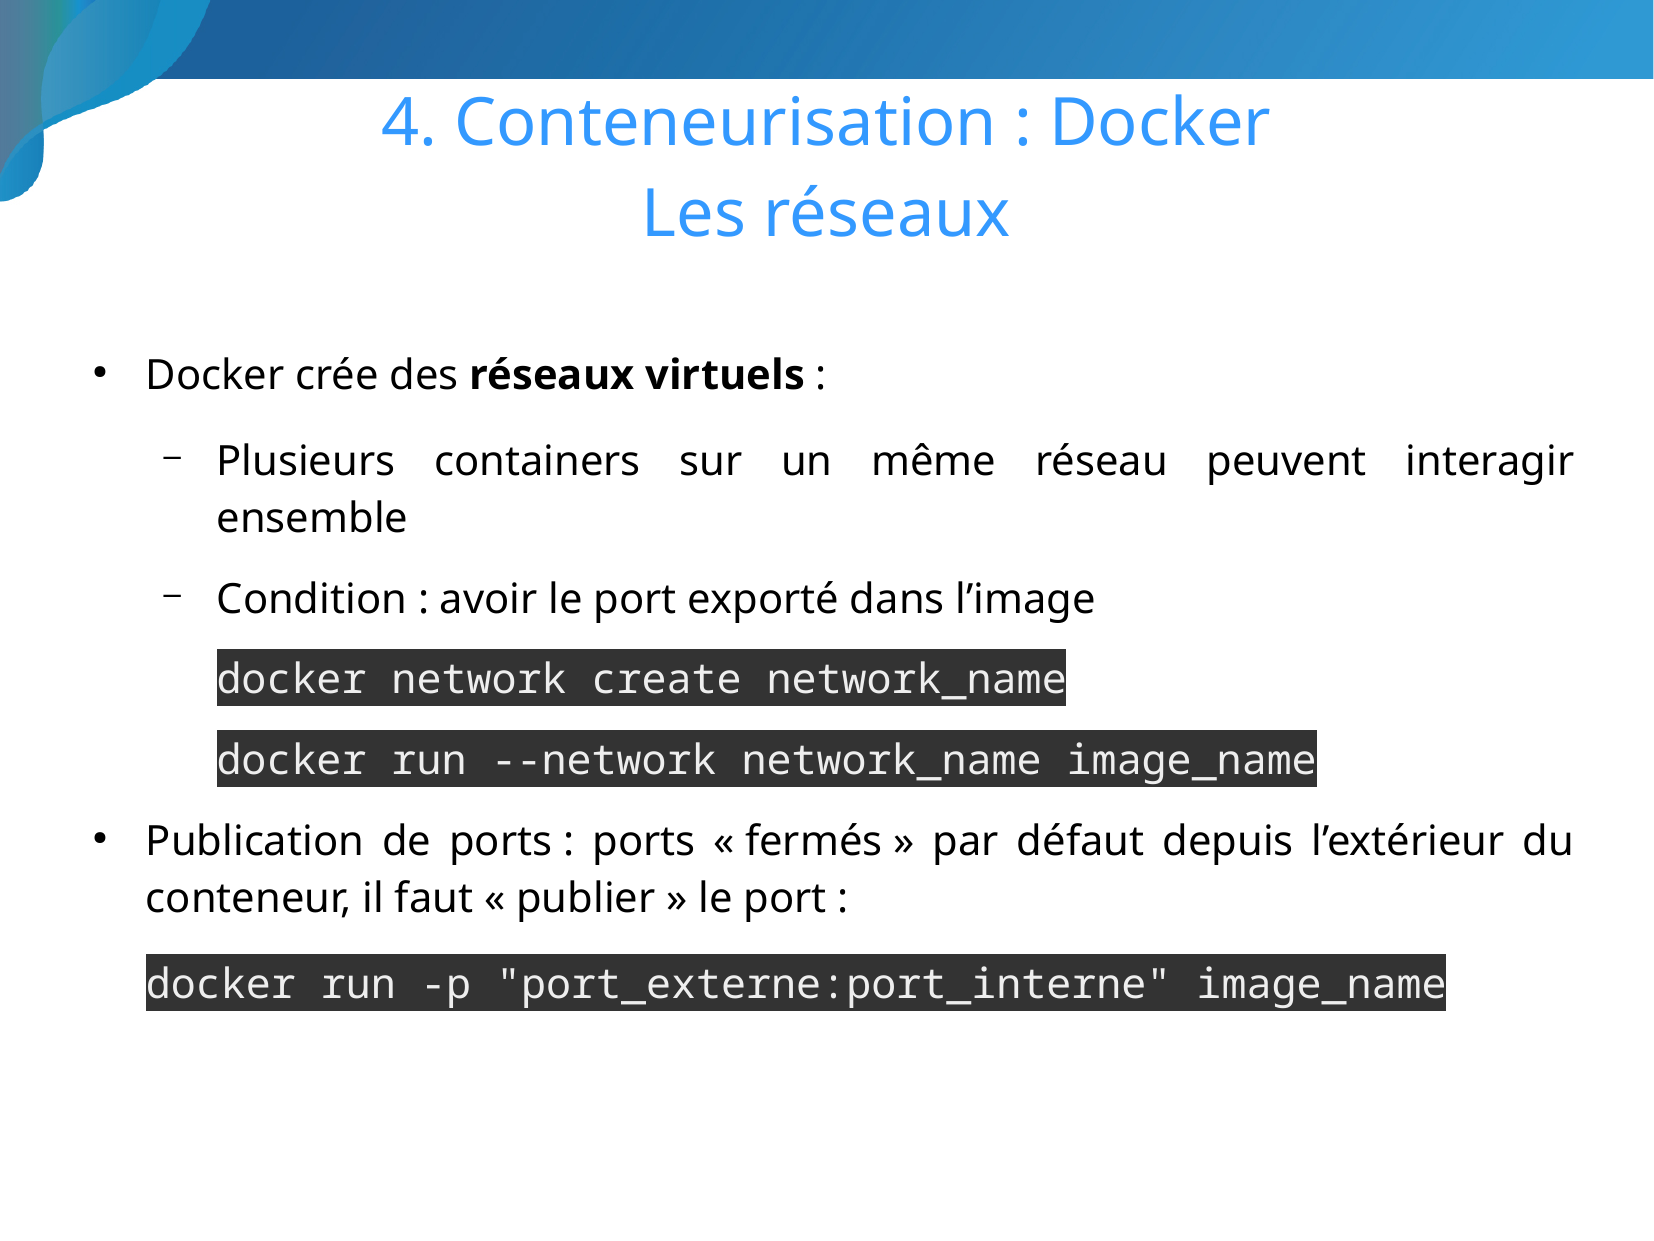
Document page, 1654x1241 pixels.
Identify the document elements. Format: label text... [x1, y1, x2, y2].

list Docker crée des réseaux virtuels : Plusieurs containers sur un même réseau peuvent interagir ensemble Condition : avoir le port exporté dans l’image docker network create network_name docker run --network network_name image_name Publication de ports : ports « fermés » par défaut depuis l’extérieur du conteneur, il faut « publier » le port : docker run -p "port_externe:port_interne" image_name [75, 305, 1576, 1051]
title 4. Conteneurisation : Docker Les réseaux [82, 68, 1571, 261]
picture [0, 0, 1654, 1241]
